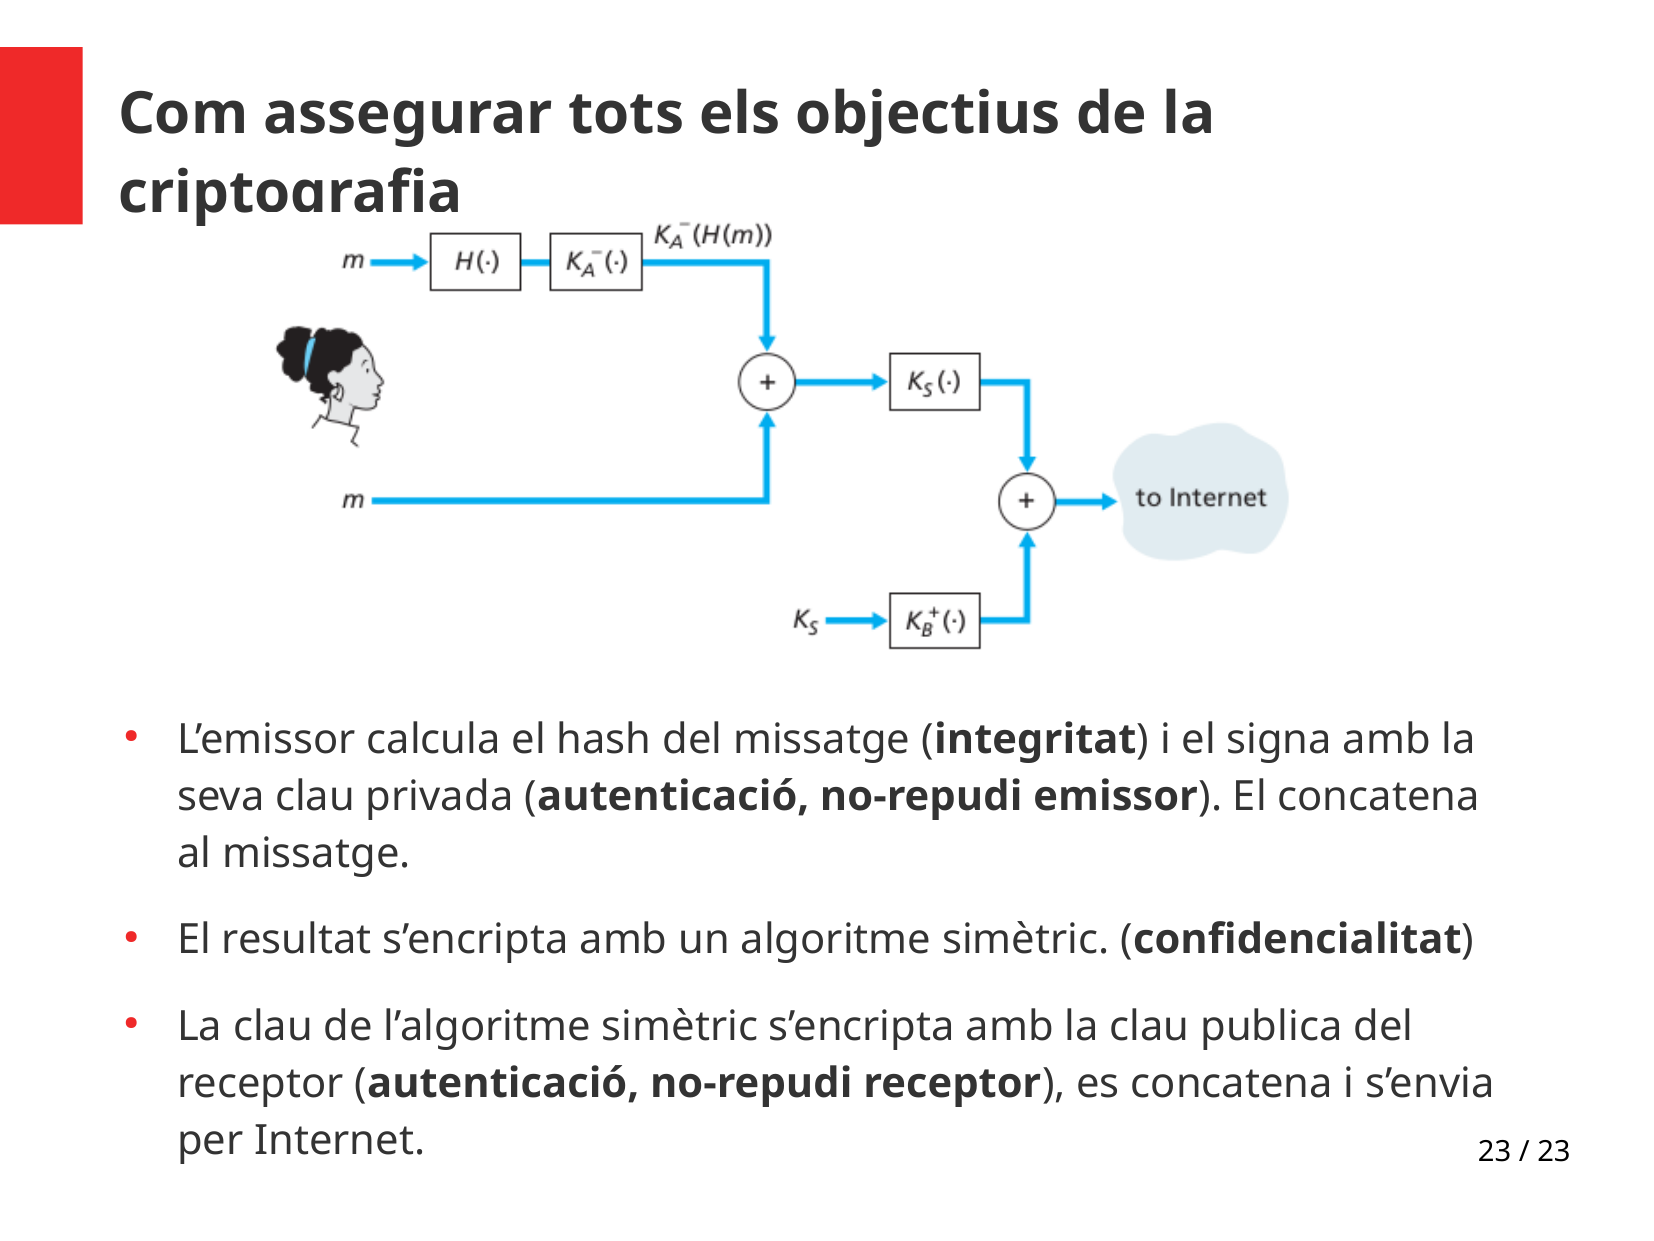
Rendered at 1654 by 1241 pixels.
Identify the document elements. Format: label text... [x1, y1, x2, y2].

list Com assegurar tots els objectius de la criptografia [118, 70, 1560, 225]
picture [263, 212, 1312, 674]
list L’emissor calcula el hash del missatge (integritat) i el signa amb la seva clau privada (autenticació, no-repudi emissor). El concatena al missatge. El resultat s’encripta amb un algoritme simètric. (confidencialitat) La clau de l’algoritme simètric s’encripta amb la clau publica del receptor (autenticació, no-repudi receptor), es concatena i s’envia per Internet. [106, 708, 1524, 1004]
